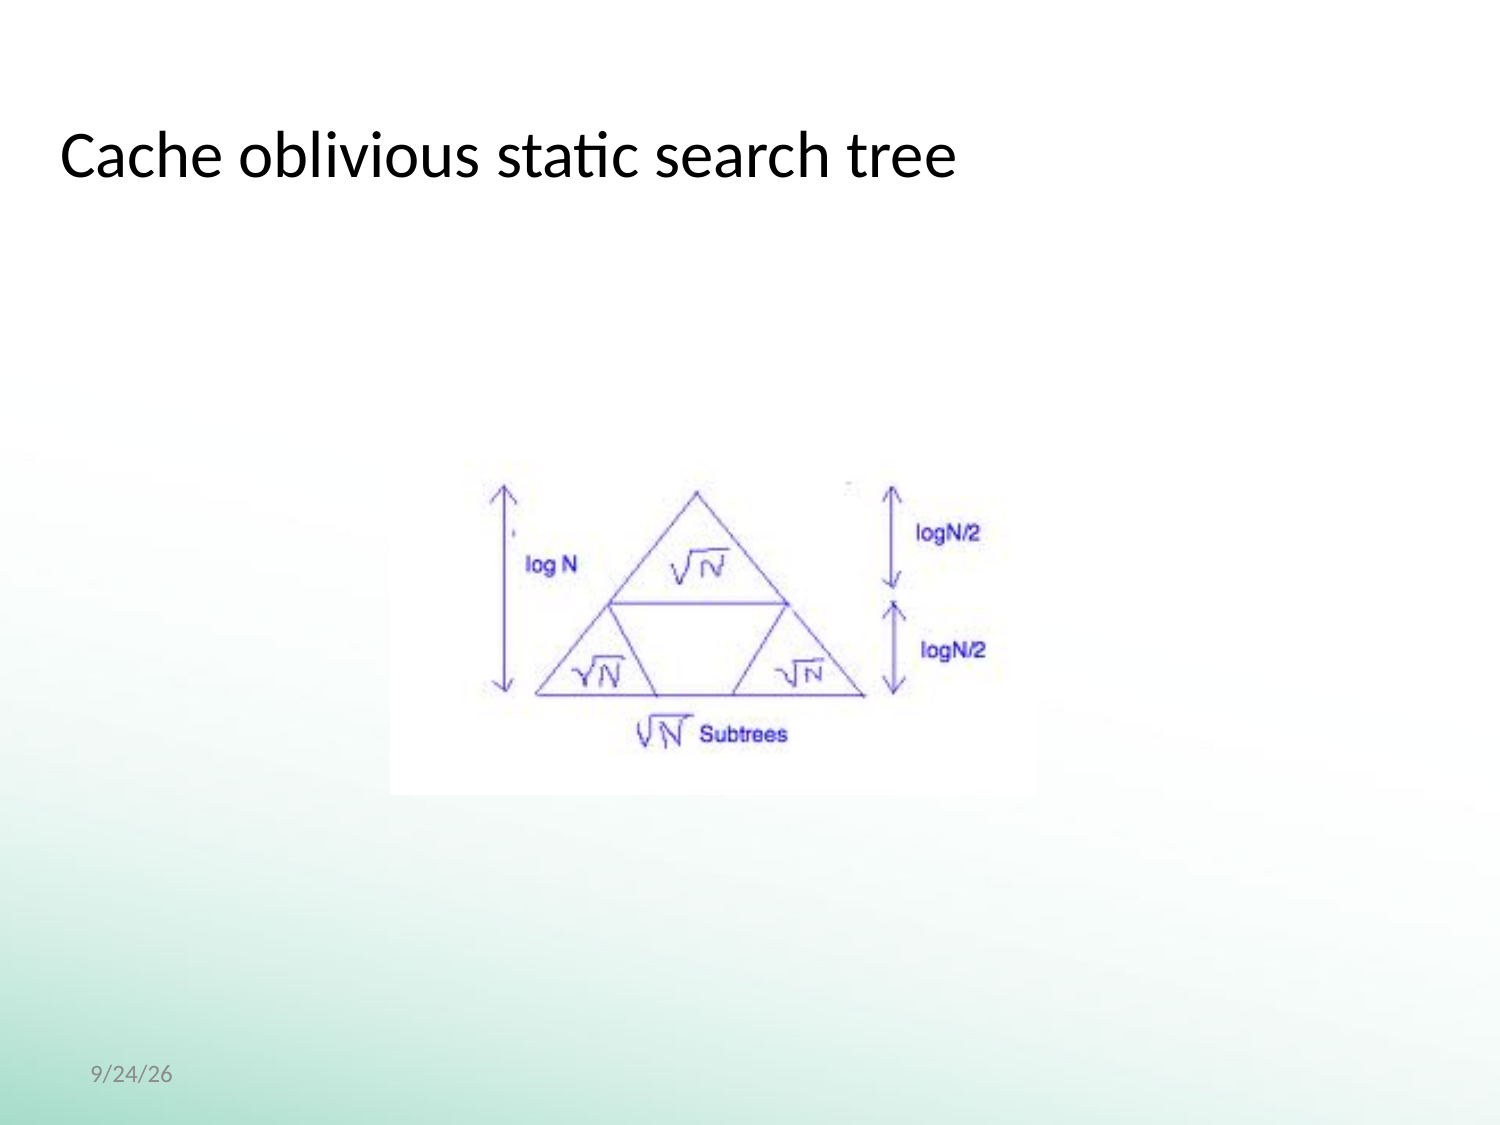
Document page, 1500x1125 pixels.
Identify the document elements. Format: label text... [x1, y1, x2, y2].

title Cache oblivious static search tree [60, 90, 1410, 231]
picture [0, 0, 1500, 1125]
